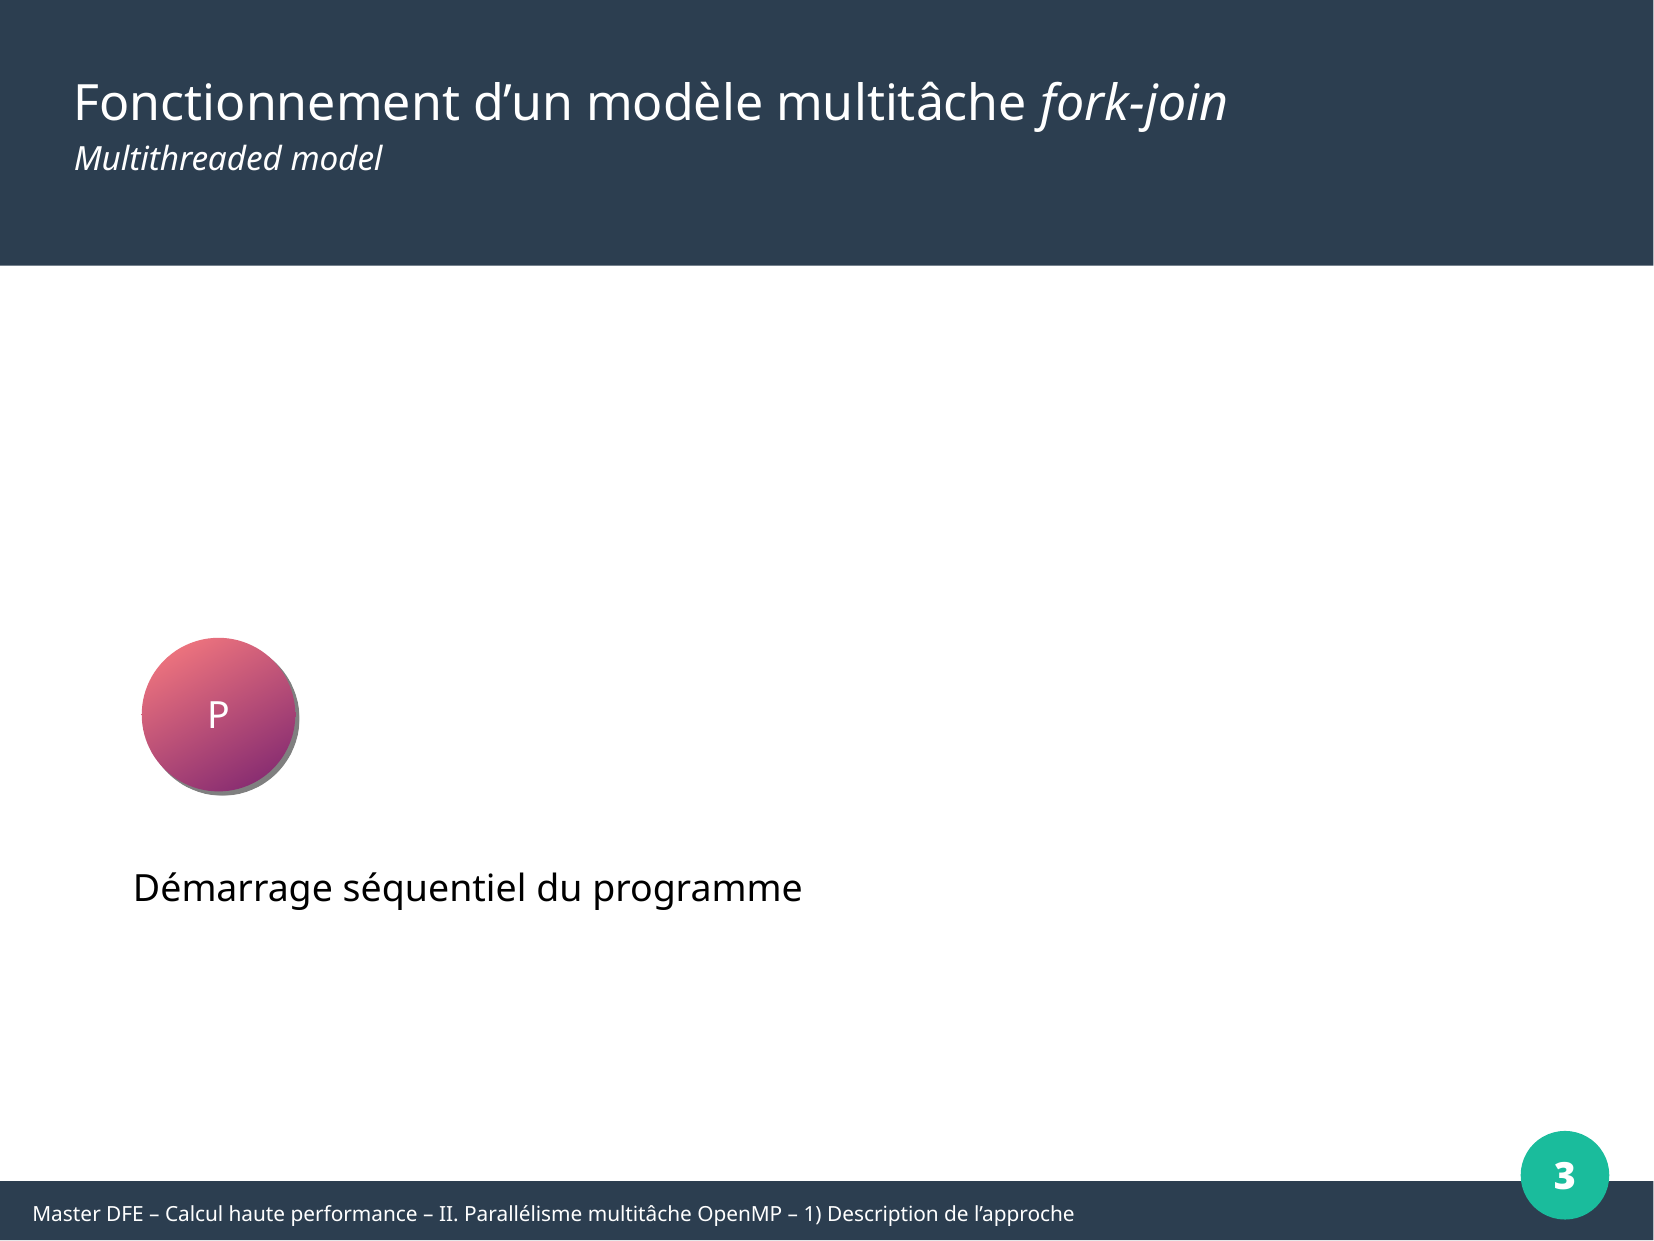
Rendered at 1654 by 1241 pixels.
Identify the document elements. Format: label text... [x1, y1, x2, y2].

text_box P [141, 637, 296, 792]
text_box Fonctionnement d’un modèle multitâche fork-join Multithreaded model [59, 59, 1477, 187]
text_box Master DFE – Calcul haute performance – II. Parallélisme multitâche OpenMP – 1) Description de l’approche [17, 1191, 1436, 1235]
text_box Démarrage séquentiel du programme [118, 854, 821, 1022]
